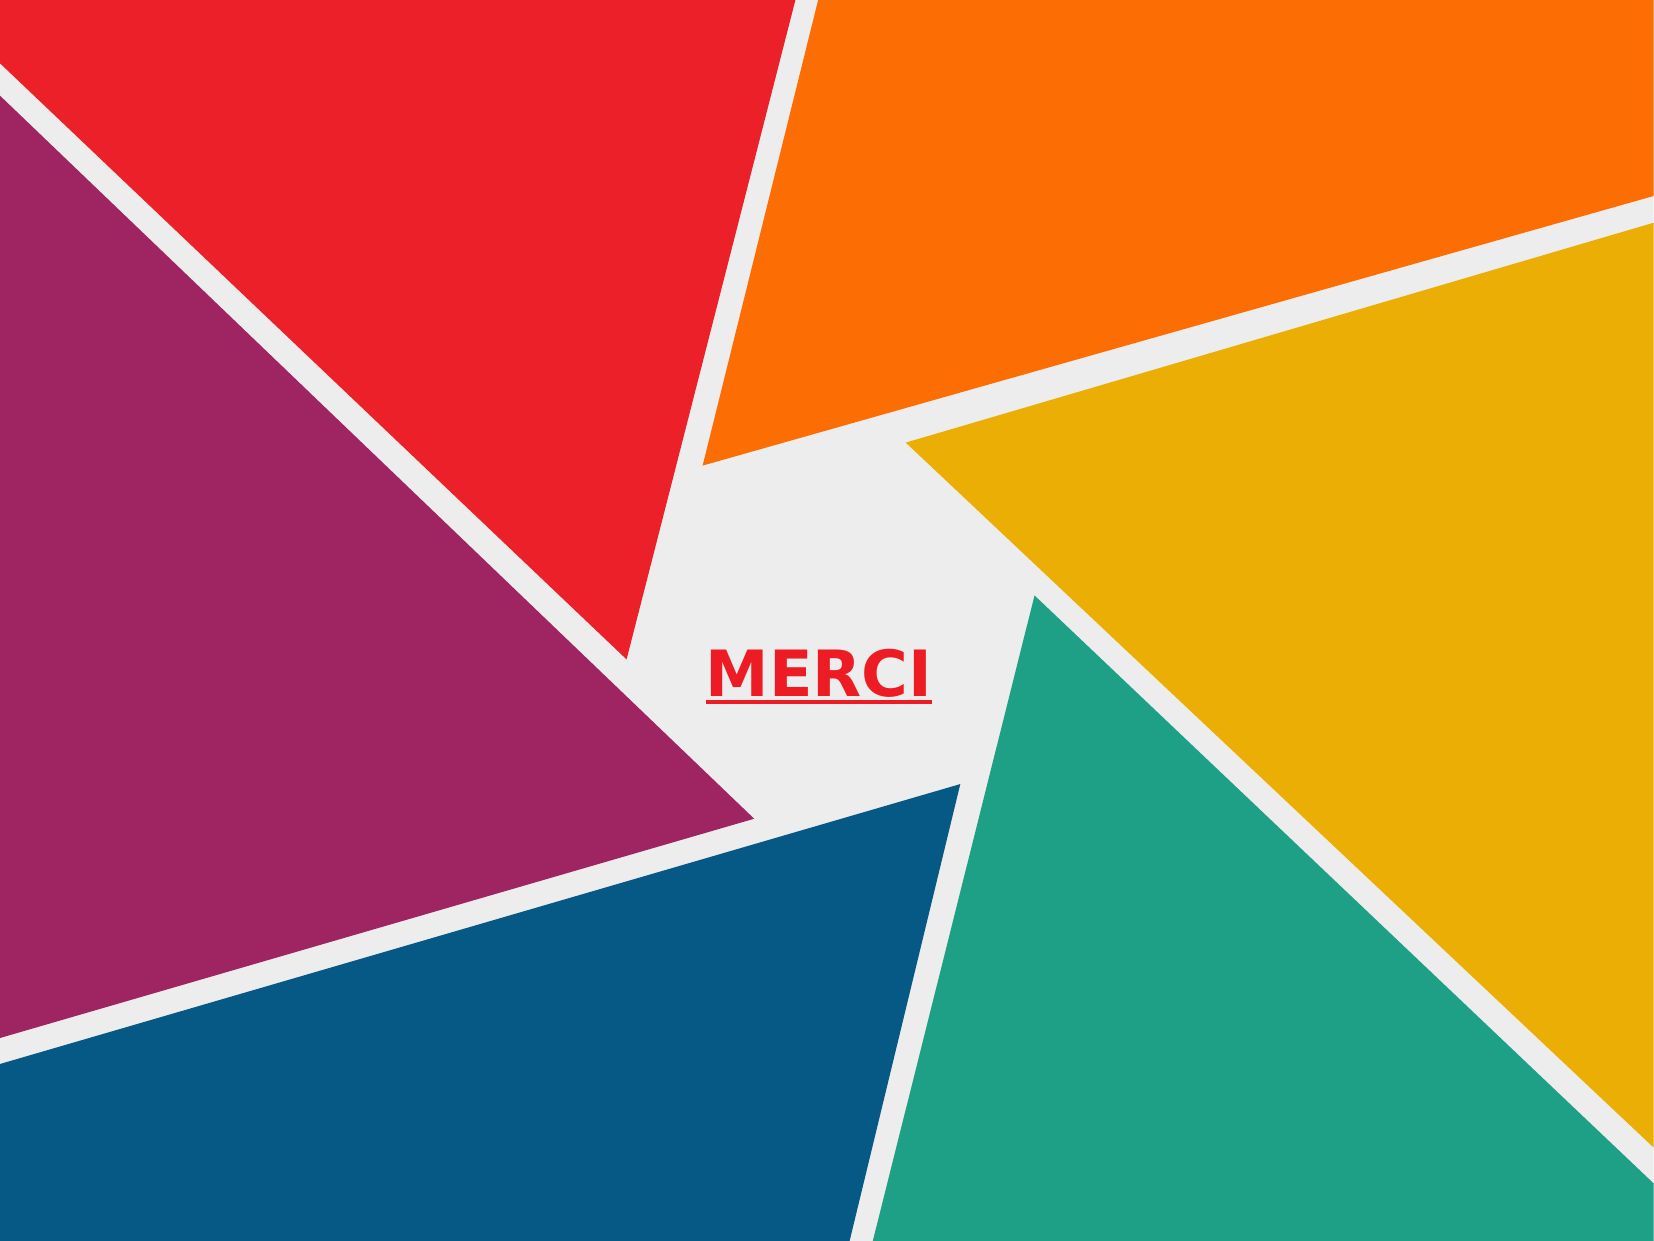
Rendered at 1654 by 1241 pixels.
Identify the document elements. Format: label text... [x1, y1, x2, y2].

list MERCI [672, 545, 966, 713]
